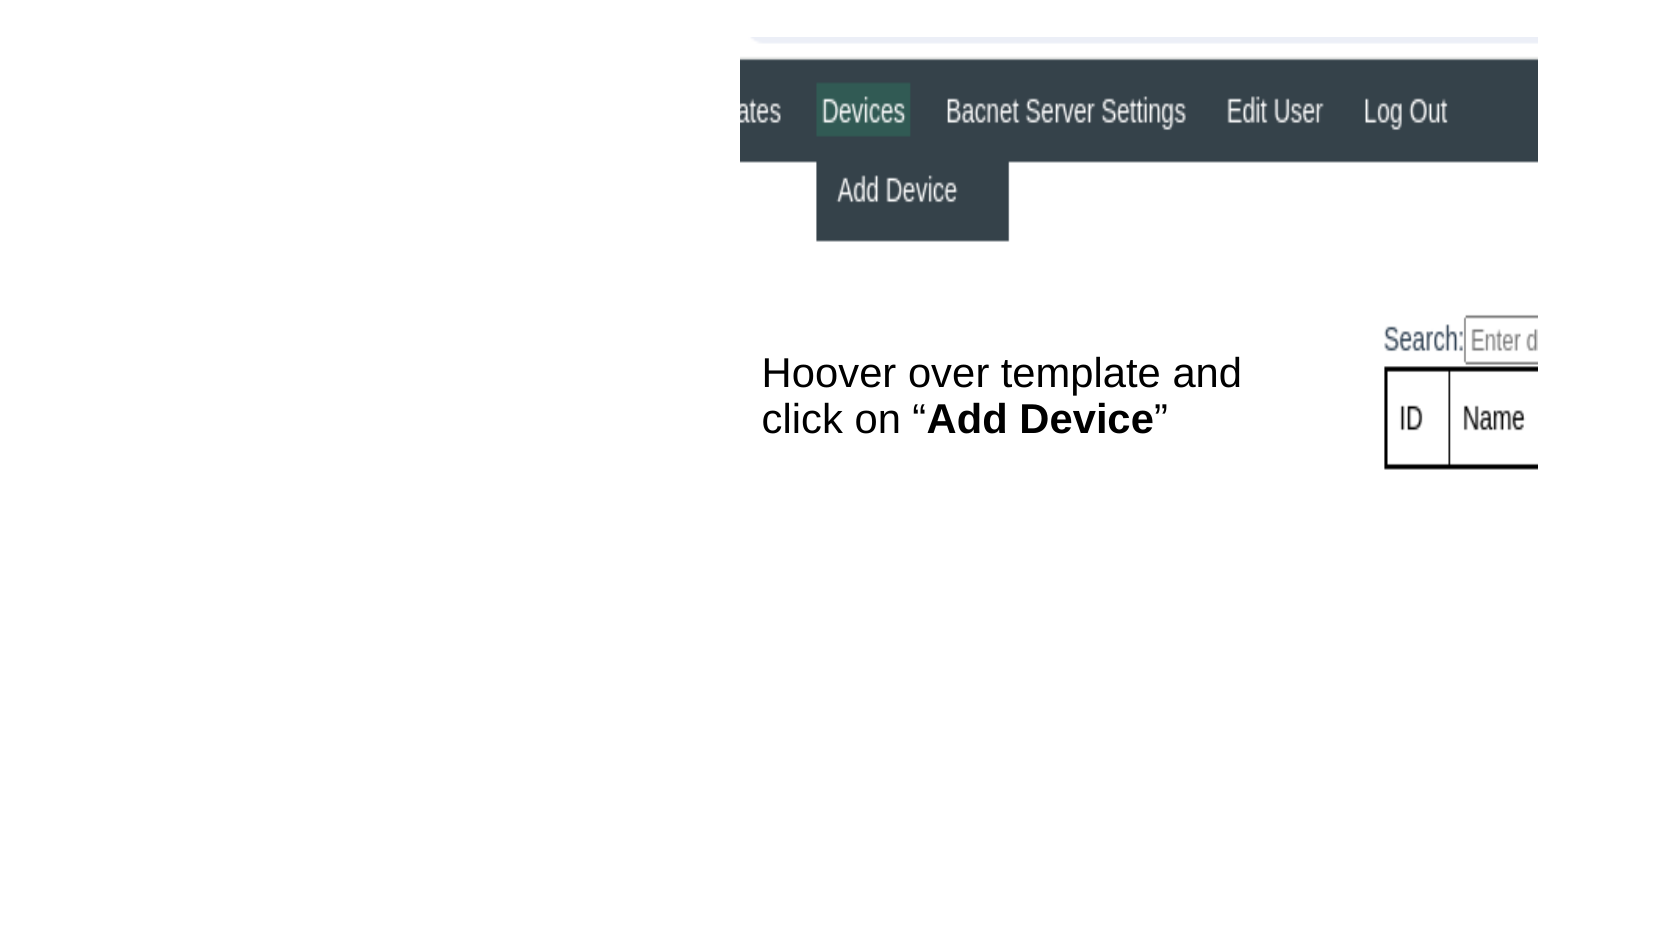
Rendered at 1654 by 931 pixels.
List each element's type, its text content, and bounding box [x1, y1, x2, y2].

text_box Hoover over template and click on “Add Device” [746, 342, 1351, 451]
picture [740, 37, 1538, 863]
